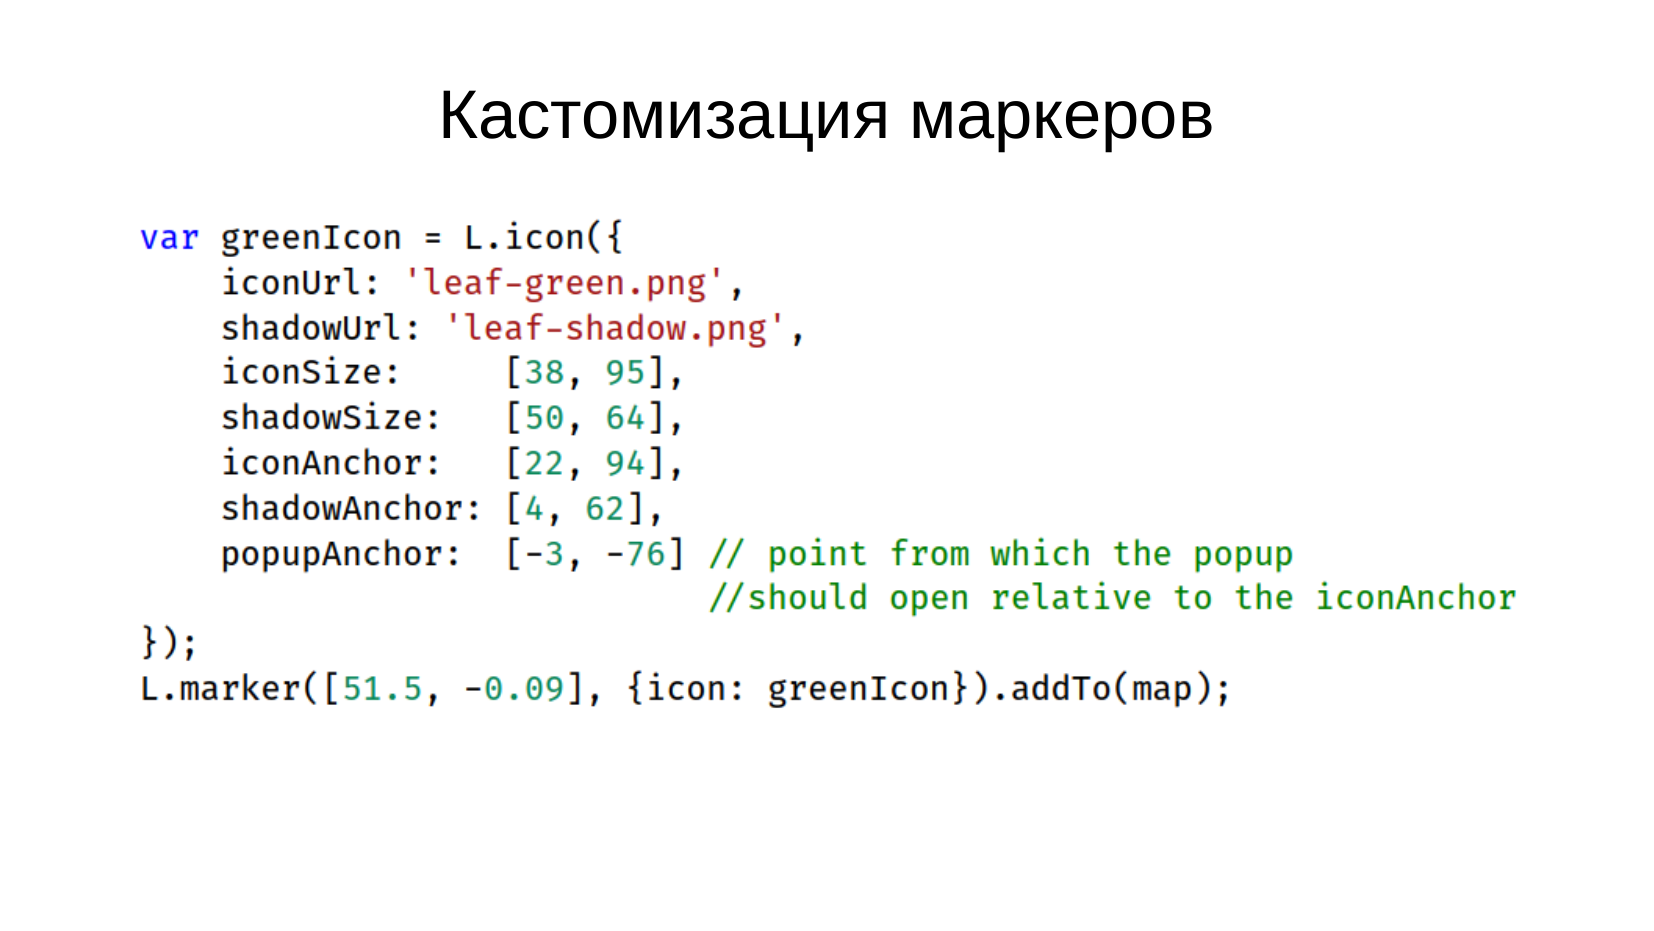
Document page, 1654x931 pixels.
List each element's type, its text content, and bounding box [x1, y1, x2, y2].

title Кастомизация маркеров [82, 37, 1571, 193]
picture [124, 210, 1527, 719]
